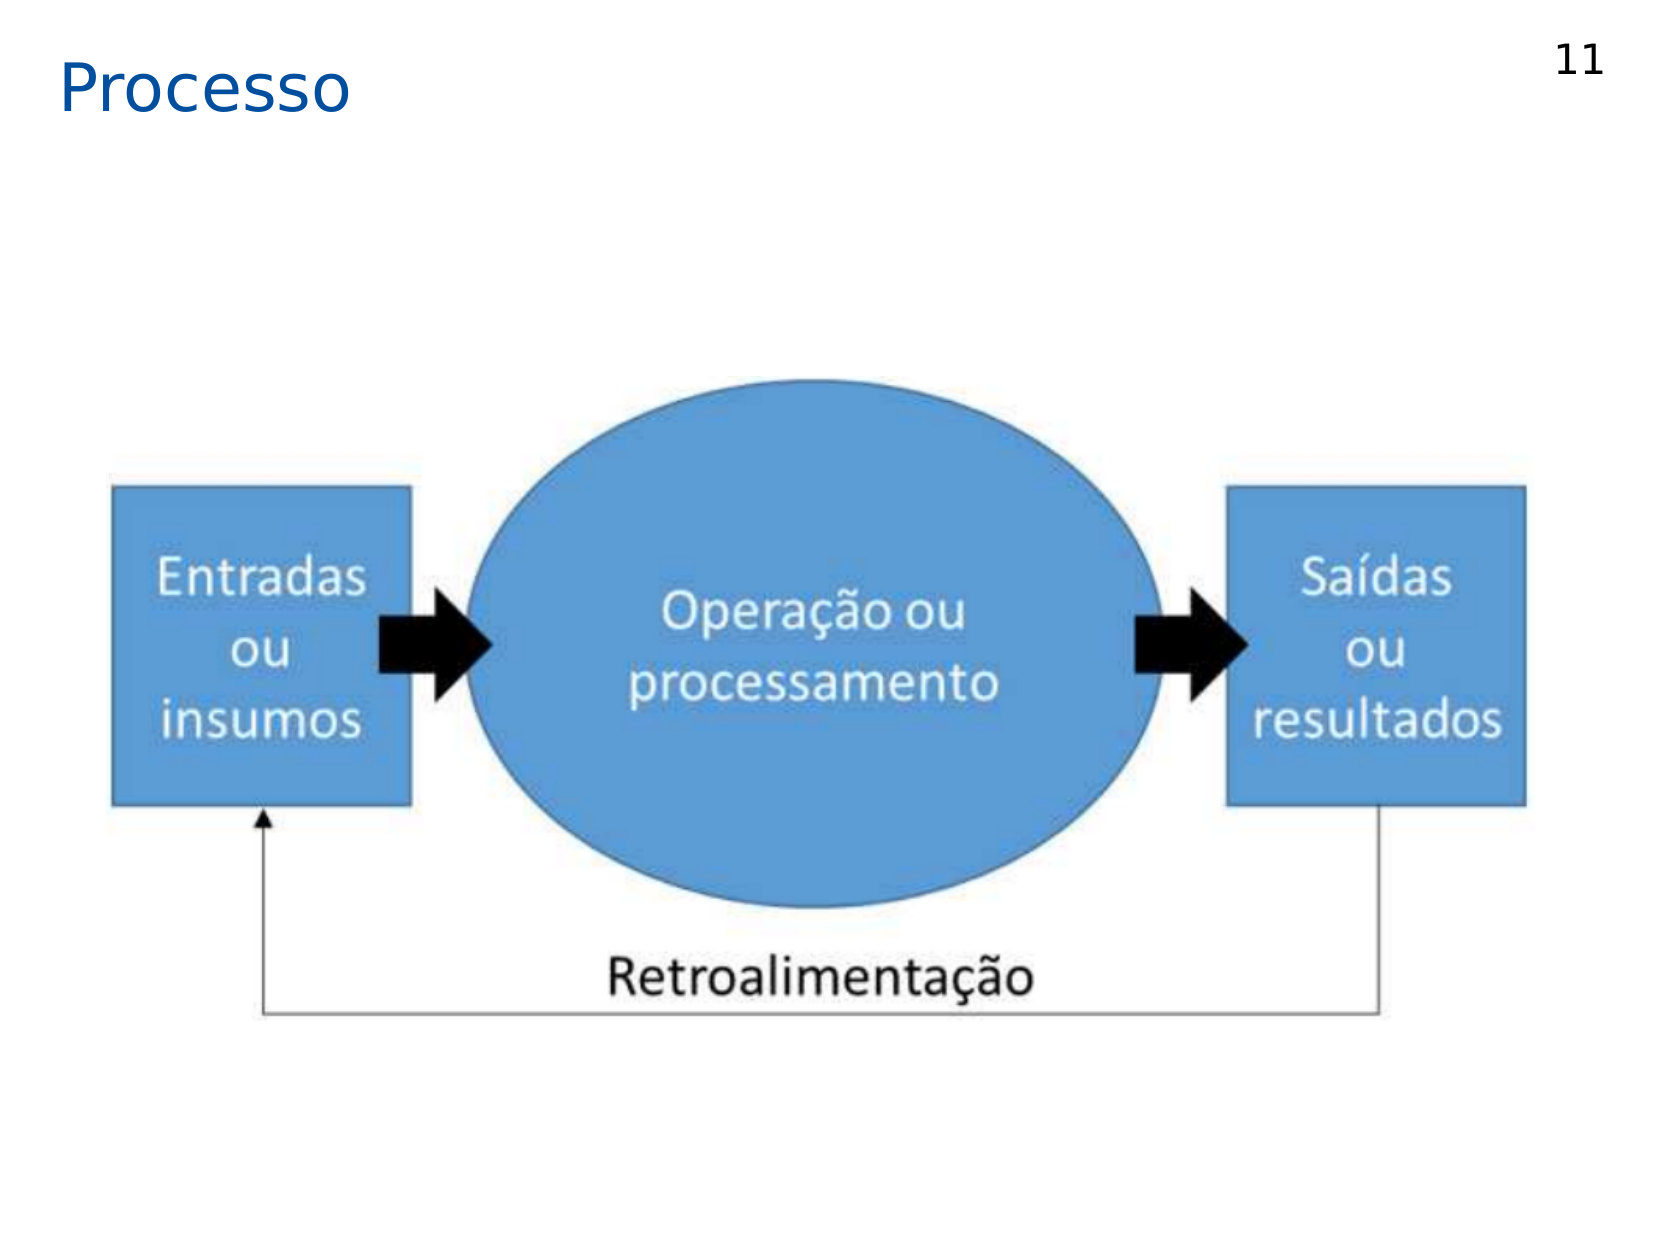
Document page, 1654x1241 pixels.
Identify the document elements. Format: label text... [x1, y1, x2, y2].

picture [106, 376, 1535, 1021]
title Processo [59, 29, 1506, 148]
